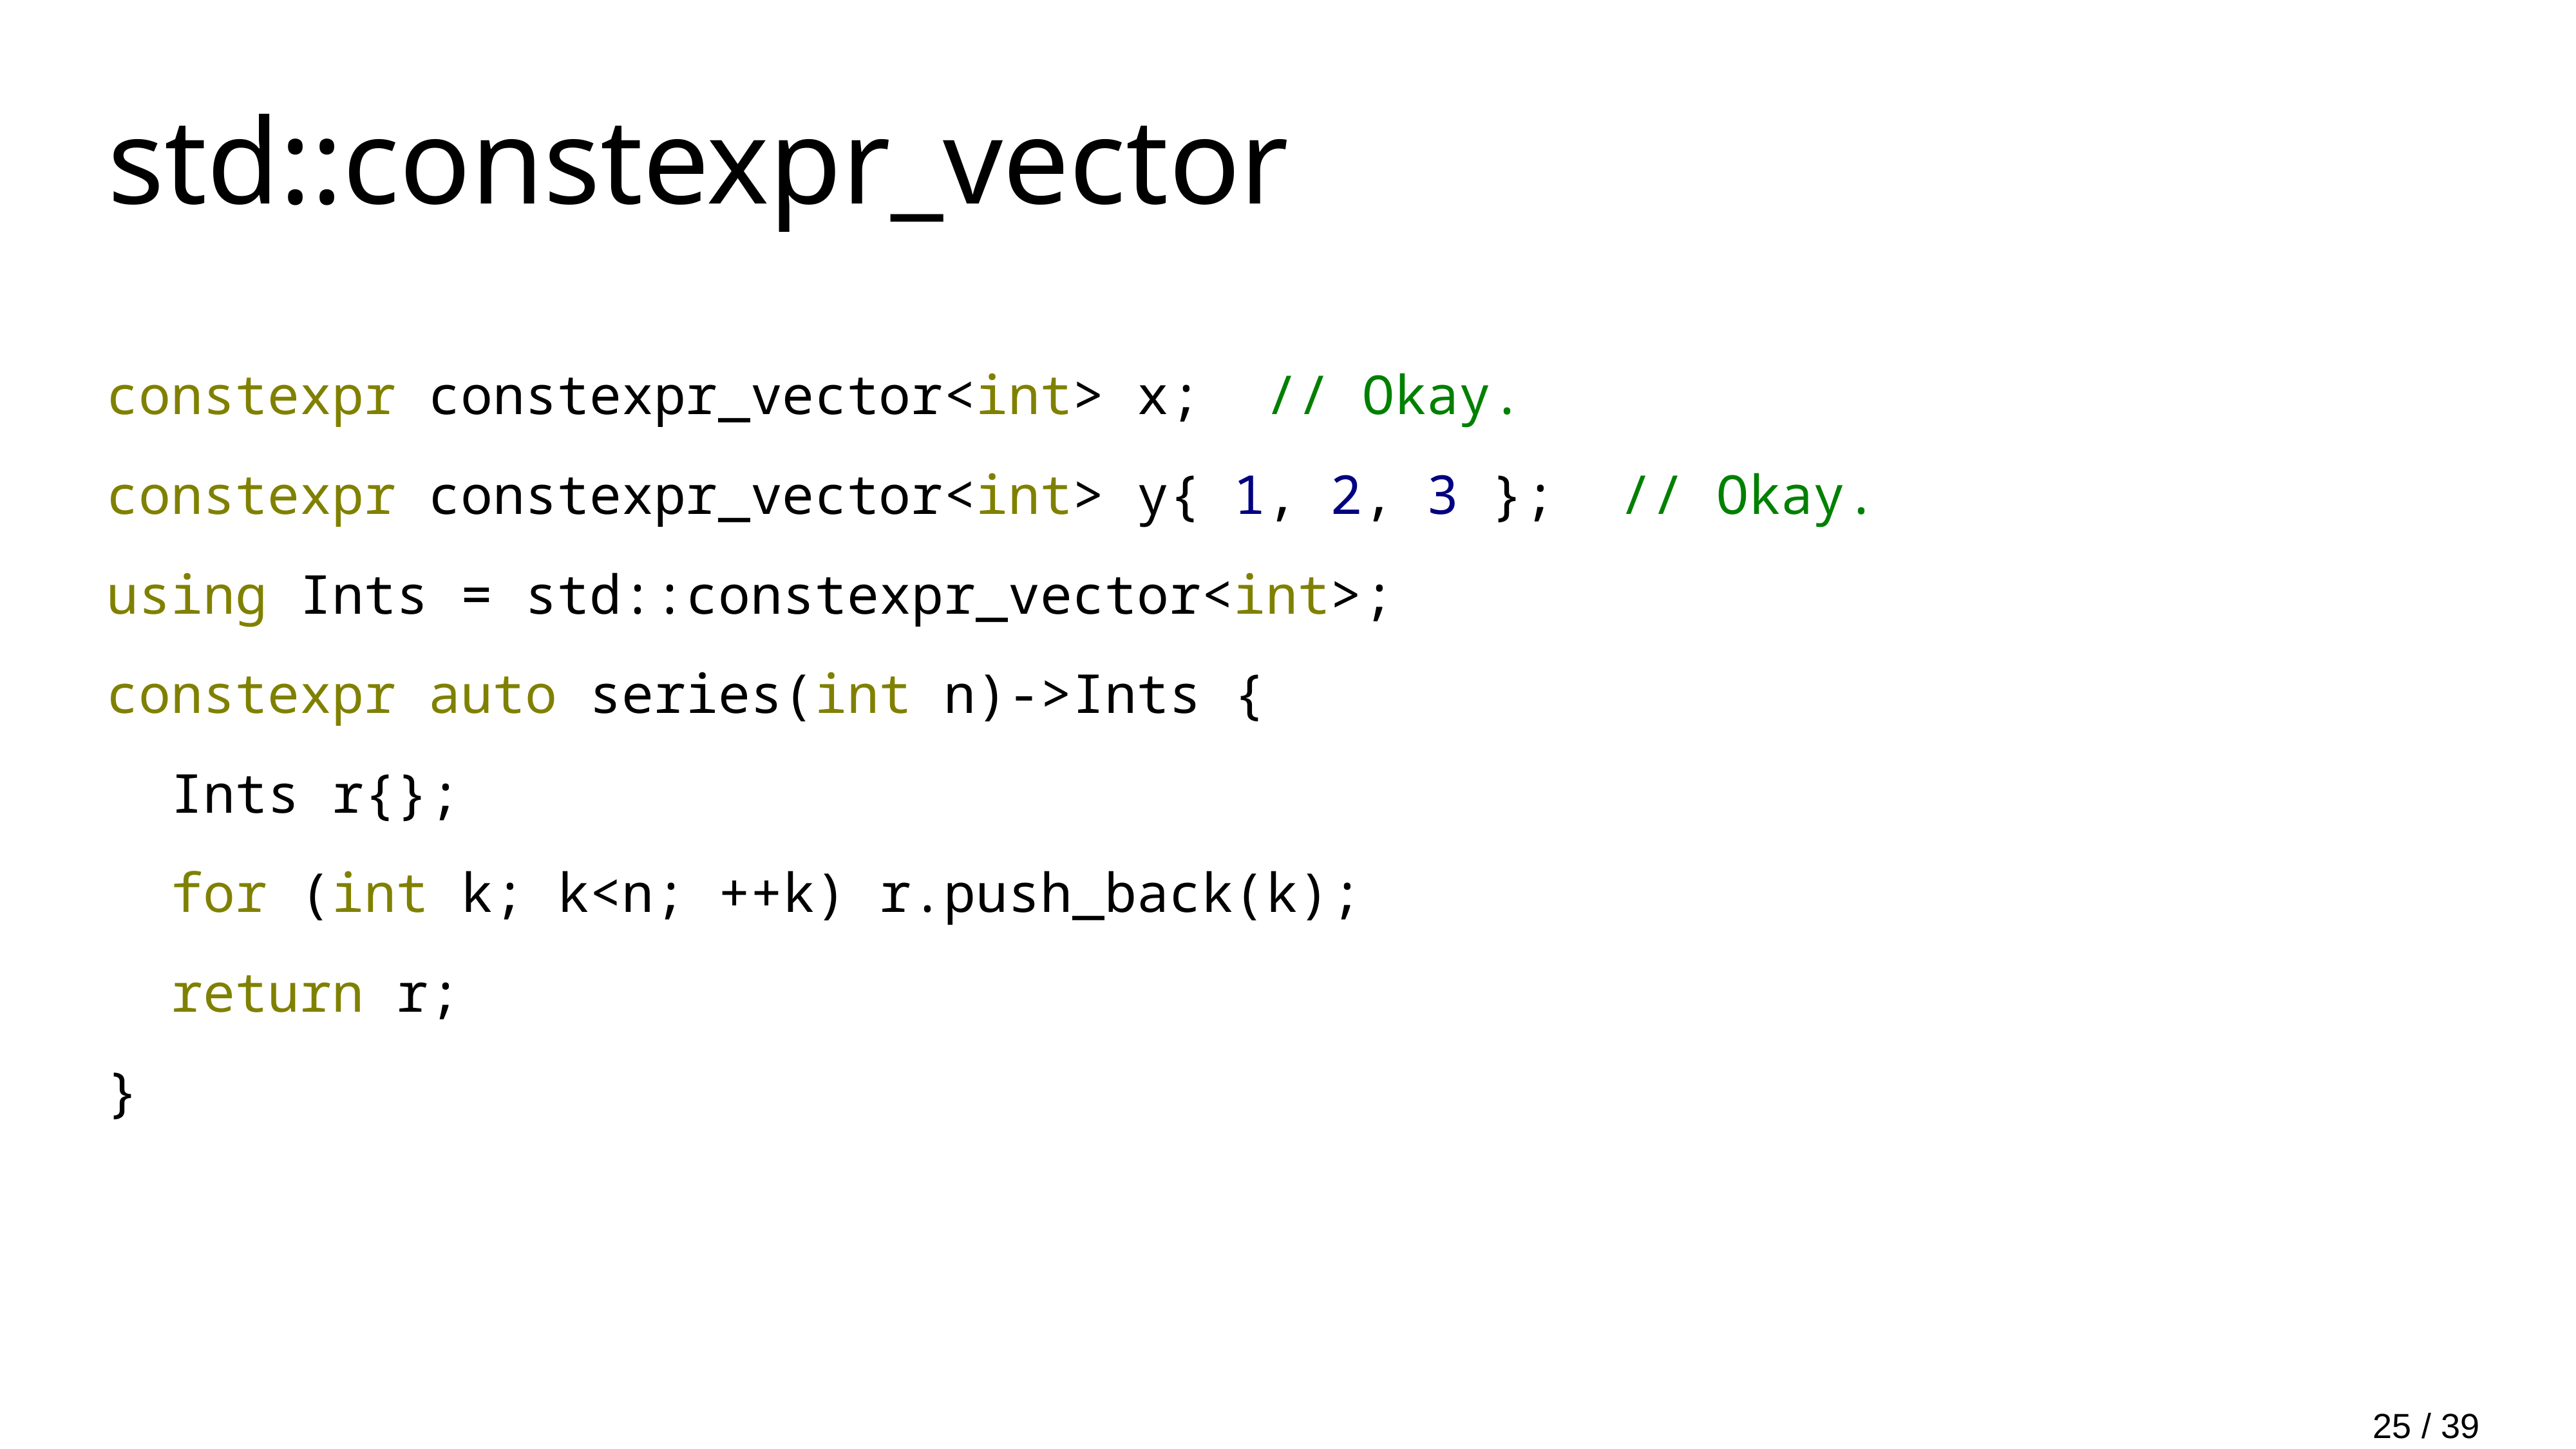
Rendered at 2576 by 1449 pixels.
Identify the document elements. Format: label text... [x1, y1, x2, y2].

text_box <number> / 39 [2363, 1402, 2576, 1449]
list constexpr constexpr_vector<int> x; // Okay. constexpr constexpr_vector<int> y{ 1, 2, 3 }; // Okay. using Ints = std::constexpr_vector<int>; constexpr auto series(int n)->Ints { Ints r{}; for (int k; k<n; ++k) r.push_back(k); return r; } [0, 295, 2576, 1449]
title std::constexpr_vector [108, 80, 2468, 242]
